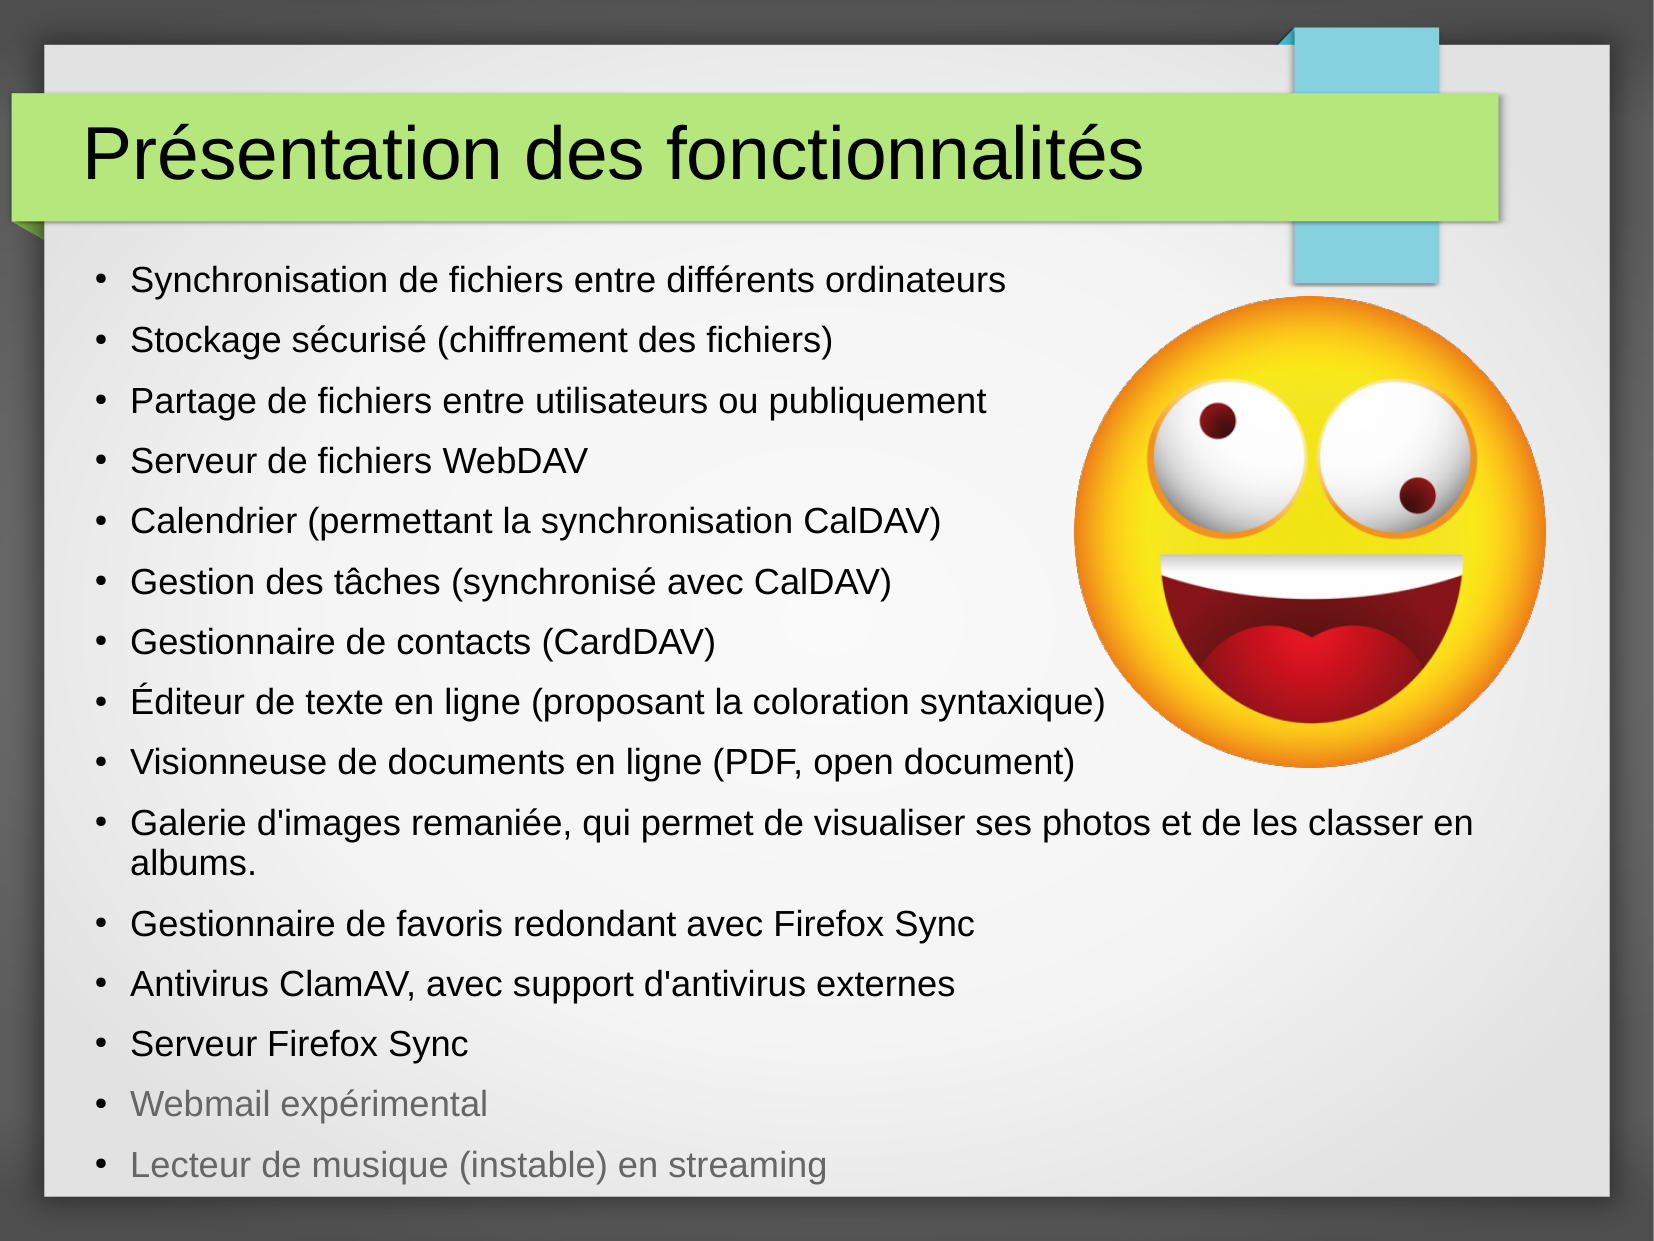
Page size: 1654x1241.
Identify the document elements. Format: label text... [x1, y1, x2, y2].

title Présentation des fonctionnalités [82, 94, 1264, 213]
list Synchronisation de fichiers entre différents ordinateurs Stockage sécurisé (chiffrement des fichiers) Partage de fichiers entre utilisateurs ou publiquement Serveur de fichiers WebDAV Calendrier (permettant la synchronisation CalDAV) Gestion des tâches (synchronisé avec CalDAV) Gestionnaire de contacts (CardDAV) Éditeur de texte en ligne (proposant la coloration syntaxique) Visionneuse de documents en ligne (PDF, open document) Galerie d'images remaniée, qui permet de visualiser ses photos et de les classer en albums. Gestionnaire de favoris redondant avec Firefox Sync Antivirus ClamAV, avec support d'antivirus externes Serveur Firefox Sync Webmail expérimental Lecteur de musique (instable) en streaming [82, 259, 1571, 1193]
picture [0, 0, 1654, 1241]
